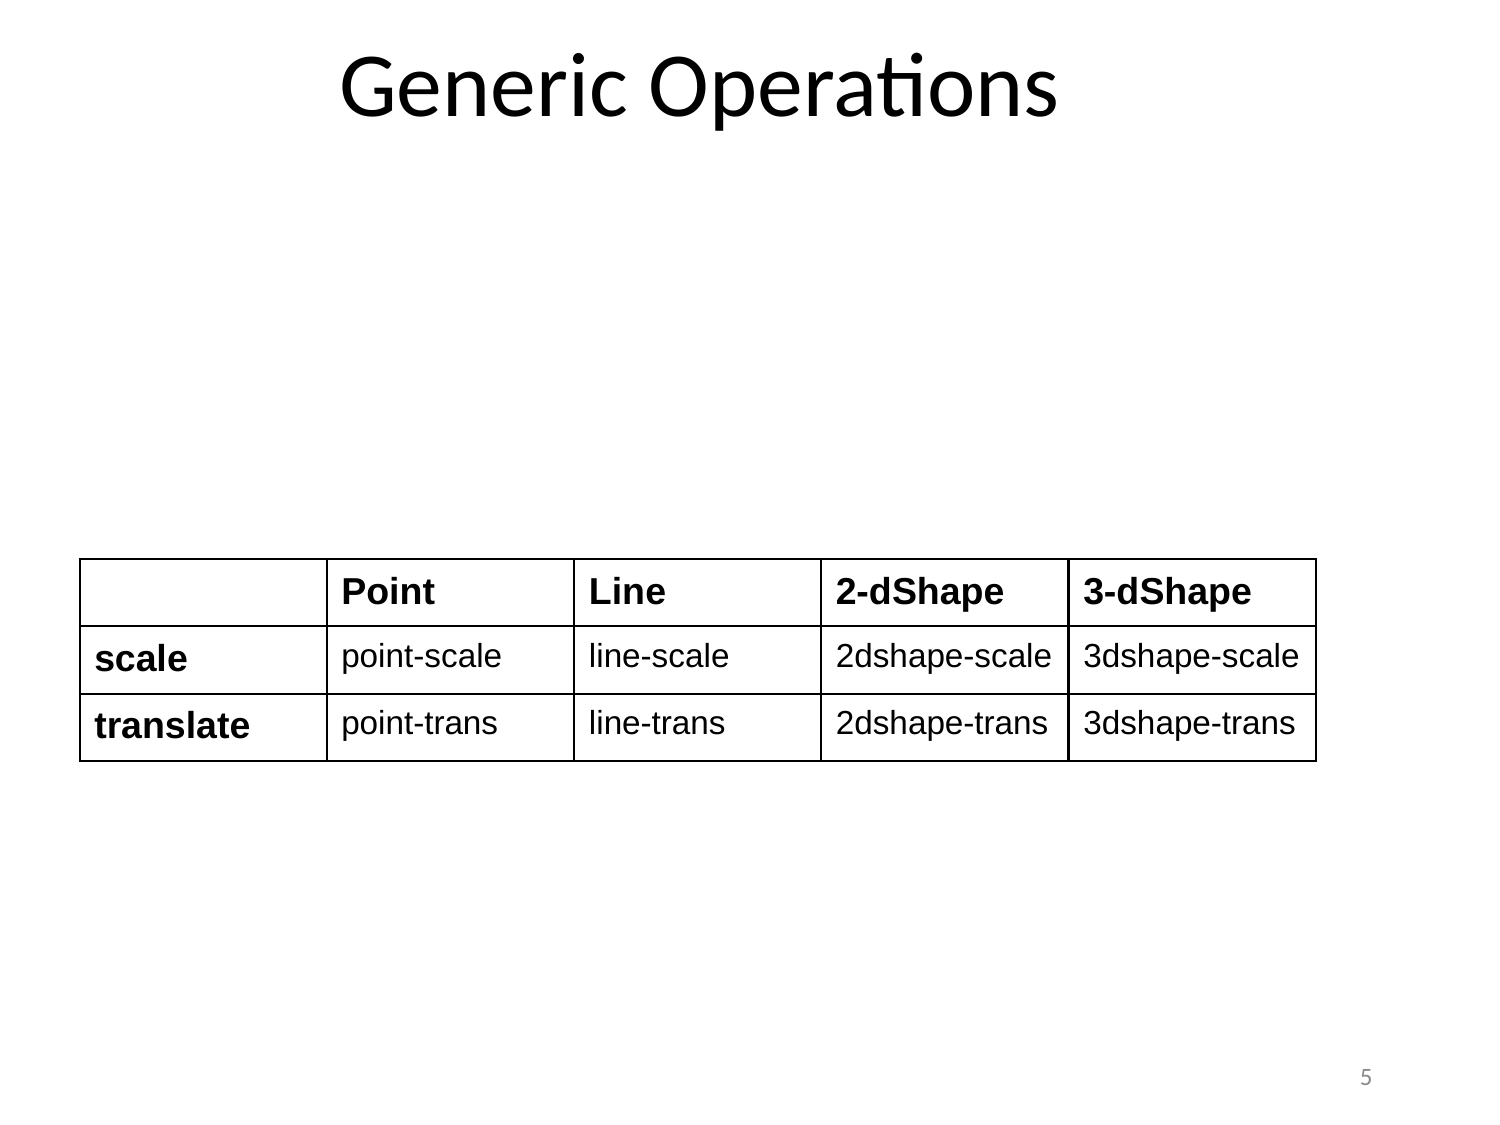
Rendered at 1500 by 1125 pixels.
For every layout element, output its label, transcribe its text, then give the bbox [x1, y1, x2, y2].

table_cell 2dshape-trans [822, 695, 1067, 760]
table_cell scale [81, 627, 326, 693]
table_cell 3dshape-scale [1070, 627, 1315, 693]
text_box <number> [1025, 1049, 1388, 1101]
table_header Point [328, 560, 573, 625]
table_cell point-scale [328, 627, 573, 693]
table_header Line [575, 560, 820, 625]
title Generic Operations [62, 24, 1338, 163]
table_cell point-trans [328, 695, 573, 760]
table_cell translate [81, 695, 326, 760]
table_cell line-trans [575, 695, 820, 760]
table_cell 2dshape-scale [822, 627, 1067, 693]
table_cell line-scale [575, 627, 820, 693]
table_header 2-dShape [822, 560, 1067, 625]
table_header [81, 560, 326, 625]
table_header 3-dShape [1070, 560, 1315, 625]
table_cell 3dshape-trans [1070, 695, 1315, 760]
